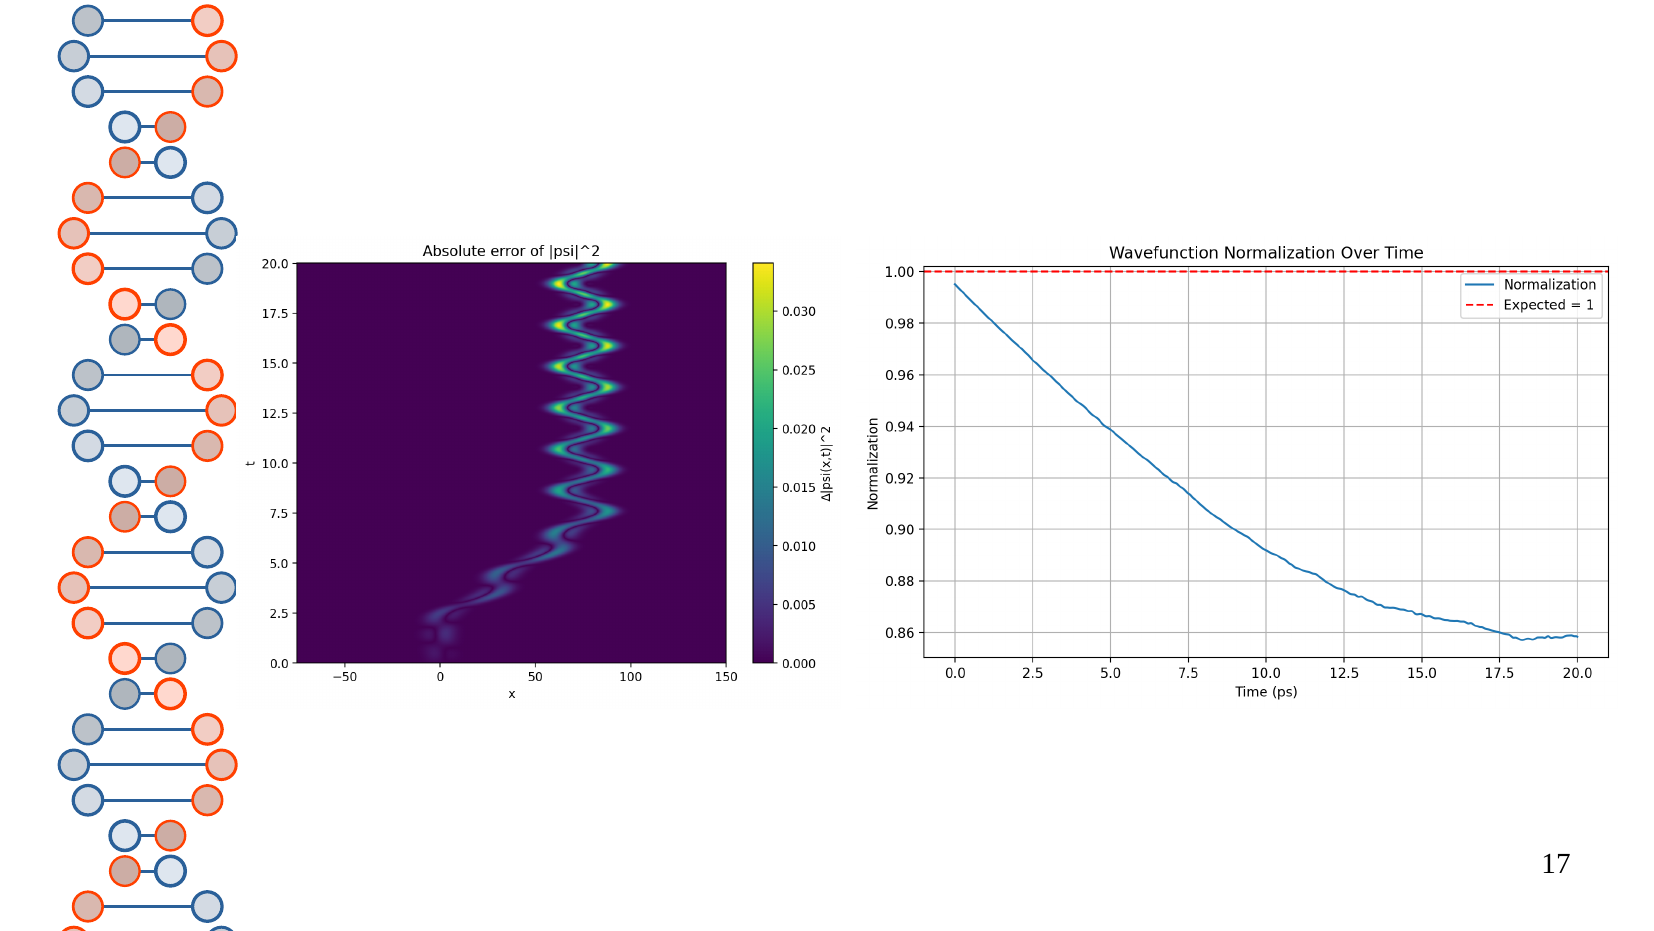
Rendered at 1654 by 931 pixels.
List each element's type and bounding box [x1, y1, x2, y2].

picture [236, 236, 841, 709]
picture [856, 236, 1618, 709]
